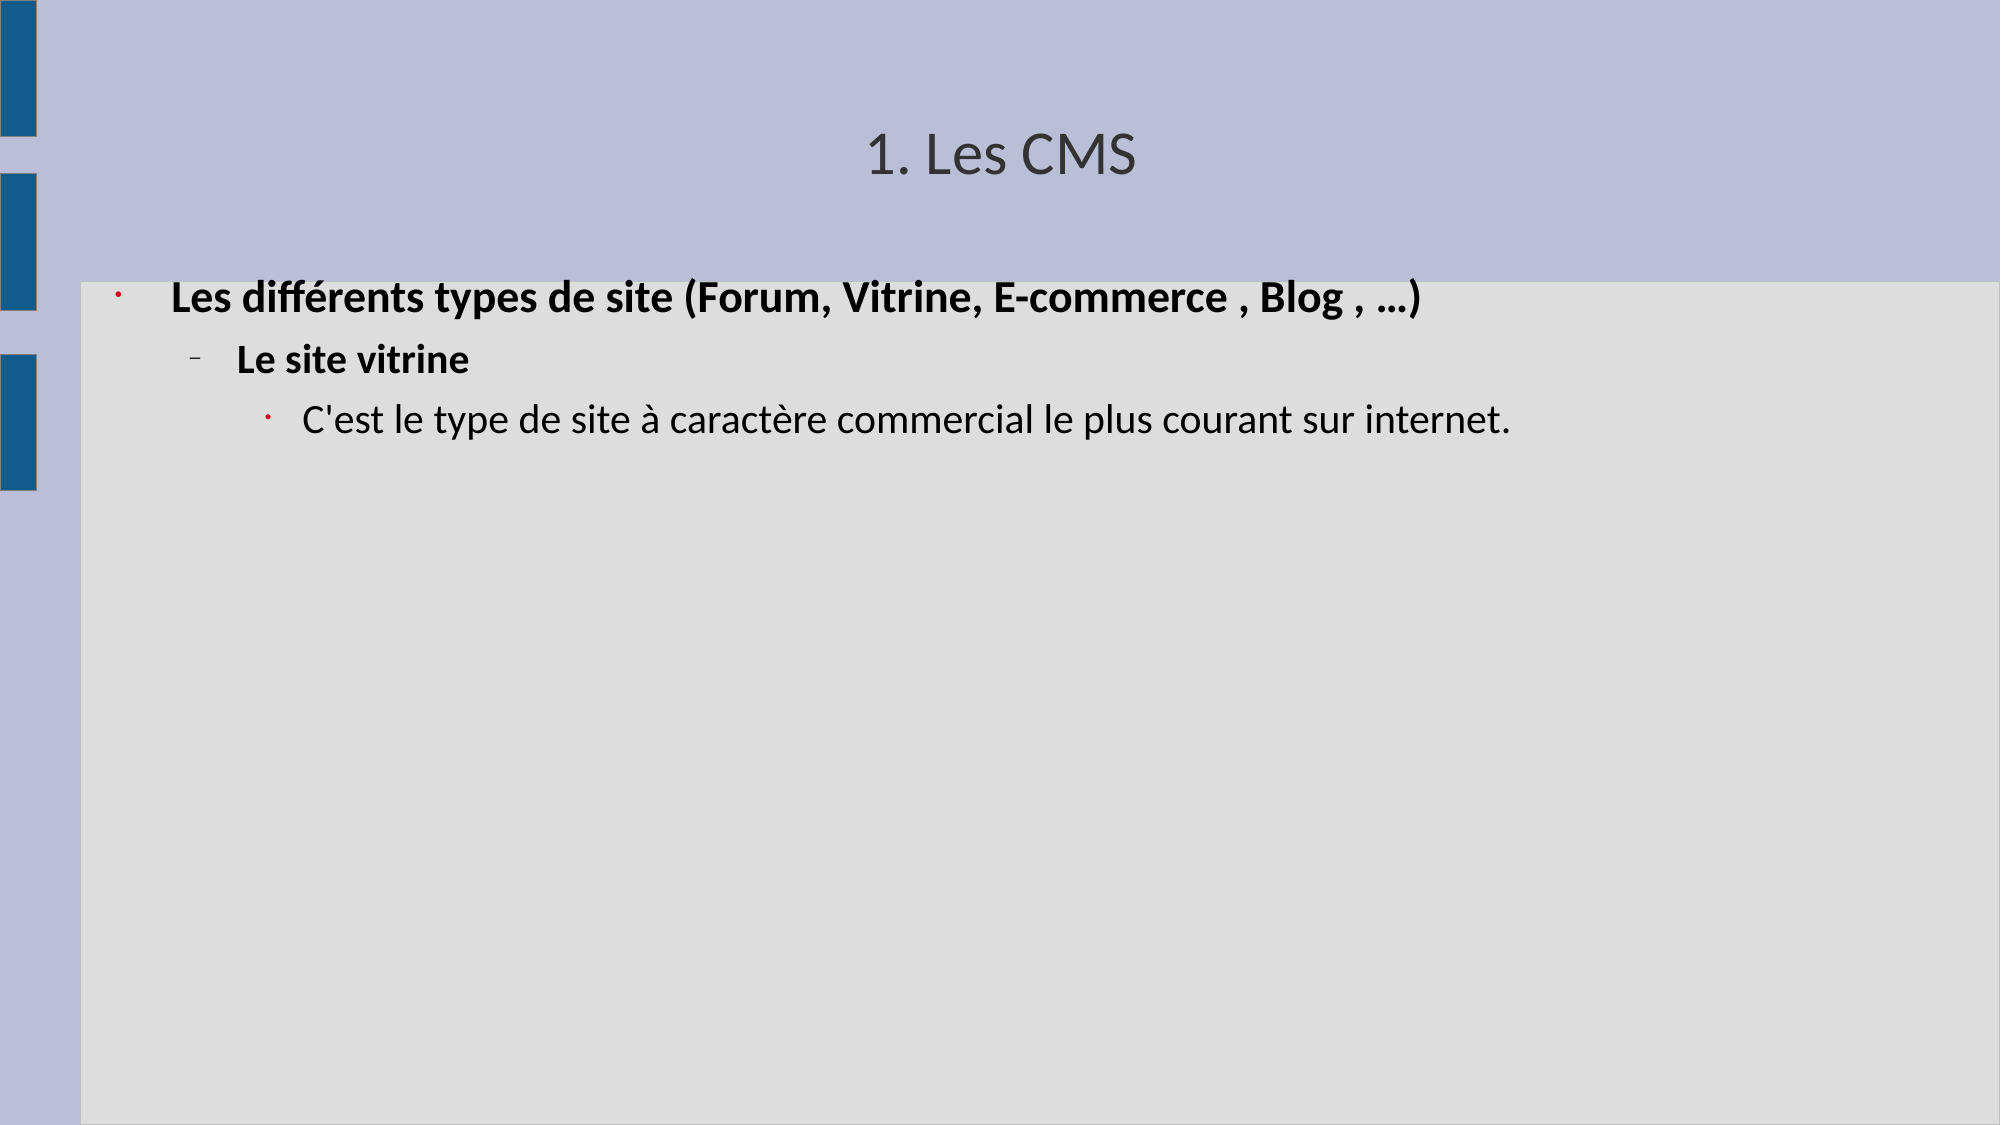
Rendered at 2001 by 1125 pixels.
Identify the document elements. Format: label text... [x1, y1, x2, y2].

title 1. Les CMS [859, 109, 1141, 254]
text_box Les différents types de site (Forum, Vitrine, E-commerce , Blog , …) Le site vitrine C'est le type de site à caractère commercial le plus courant sur internet. [112, 254, 1515, 443]
